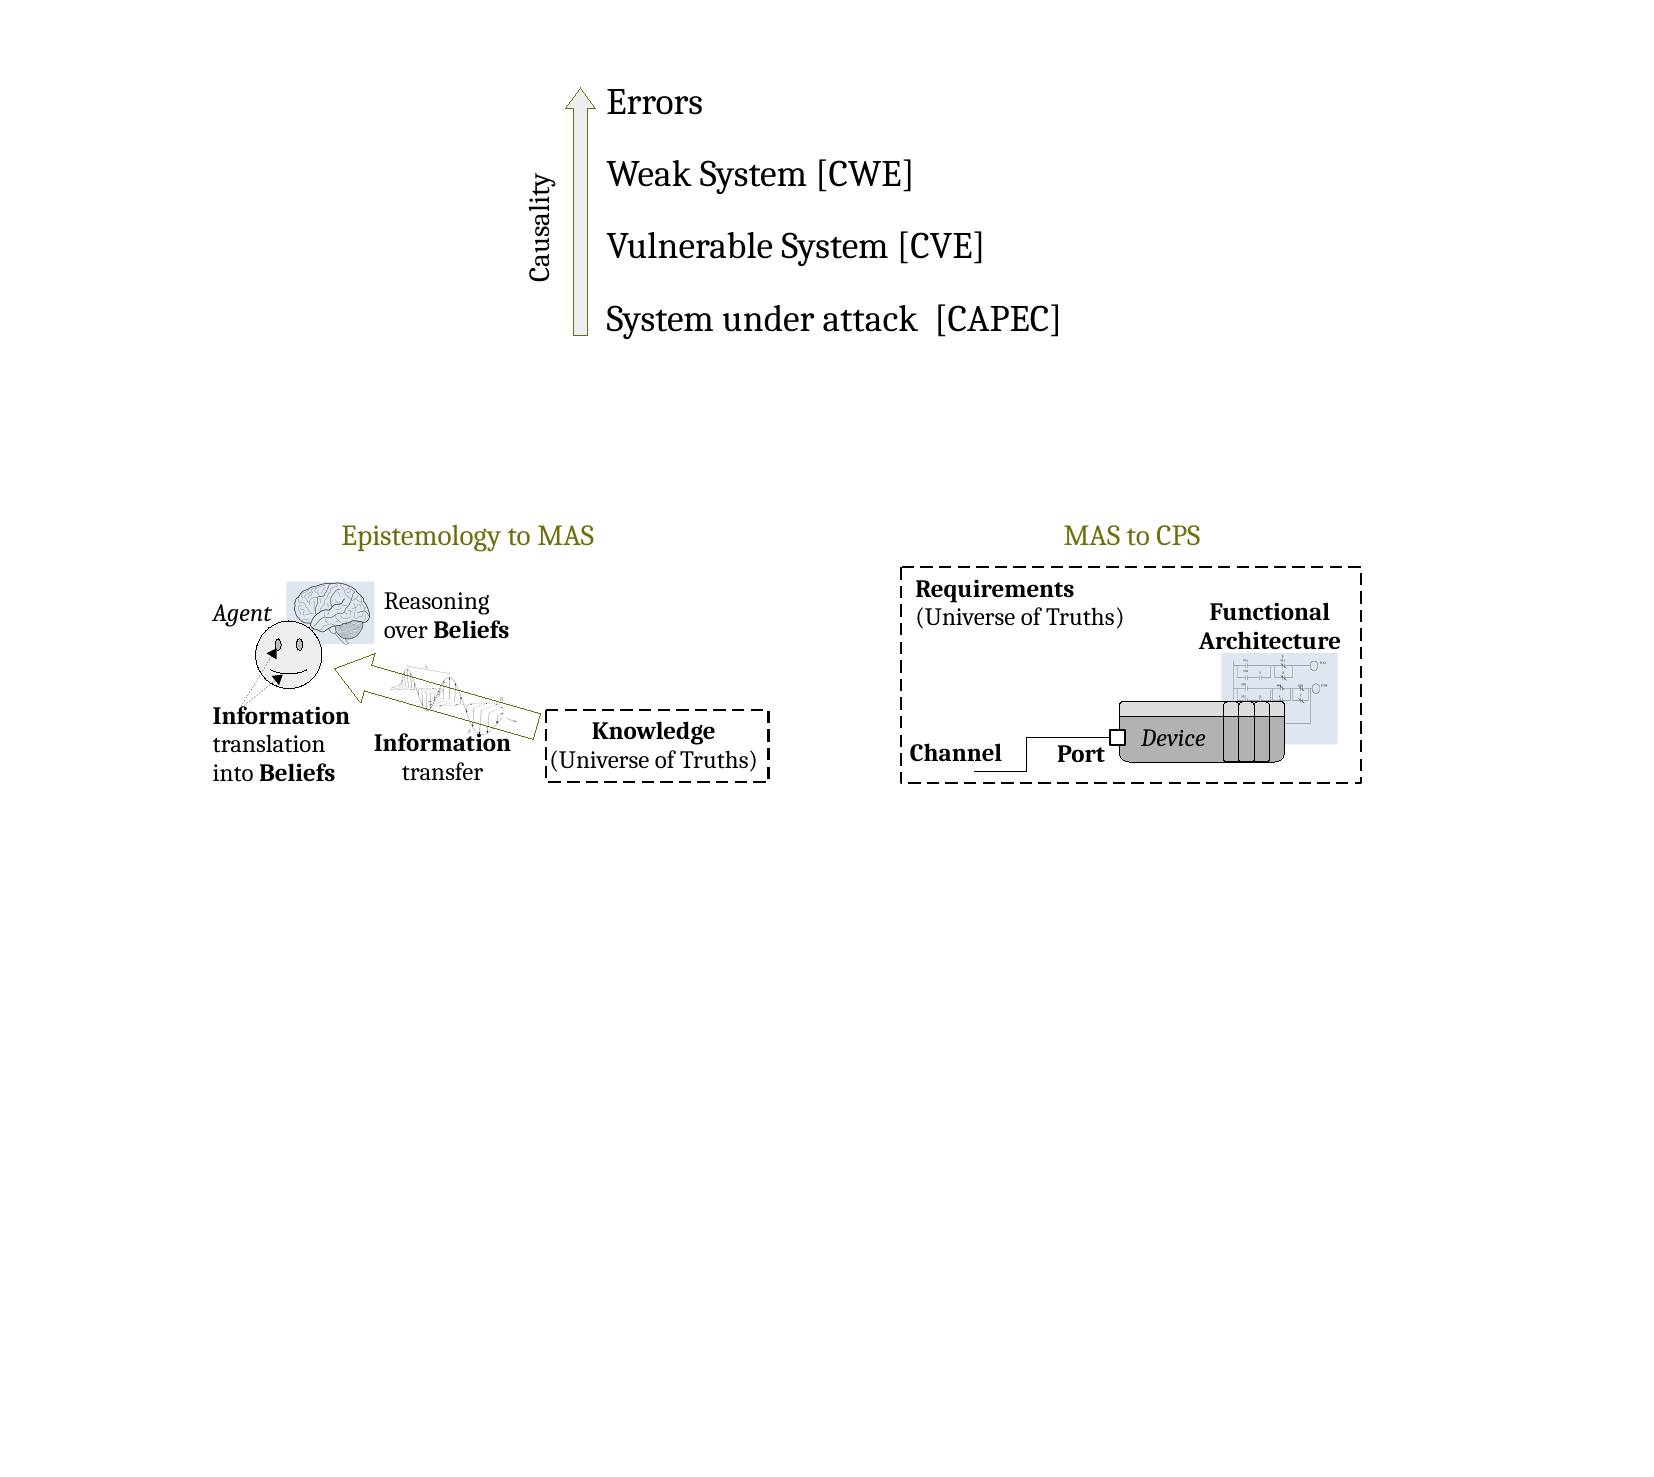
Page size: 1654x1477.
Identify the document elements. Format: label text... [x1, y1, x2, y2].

picture [292, 582, 369, 645]
text_box Information transfer [359, 721, 535, 795]
text_box MAS to CPS [1048, 511, 1220, 561]
text_box Port [1042, 738, 1131, 784]
text_box Reasoning over Beliefs [369, 579, 553, 653]
text_box Channel [895, 731, 1041, 781]
text_box Device [1126, 716, 1228, 762]
text_box [1110, 675, 1338, 763]
text_box Epistemology to MAS [326, 511, 621, 561]
text_box [565, 87, 596, 336]
text_box Vulnerable System [CVE] [591, 217, 1018, 277]
text_box [286, 581, 369, 591]
picture [390, 665, 517, 721]
text_box Errors [591, 73, 885, 132]
text_box Requirements (Universe of Truths) [900, 567, 1147, 641]
text_box Weak System [CWE] [591, 145, 945, 205]
text_box Information translation into Beliefs [197, 694, 376, 797]
text_box Agent [197, 591, 299, 636]
picture [1229, 675, 1330, 730]
text_box System under attack [CAPEC] [591, 290, 1098, 349]
text_box [255, 622, 322, 689]
text_box Knowledge (Universe of Truths) [534, 709, 781, 783]
text_box Functional Architecture [1184, 590, 1384, 675]
text_box Port [1042, 732, 1110, 737]
text_box Causality [515, 153, 565, 298]
